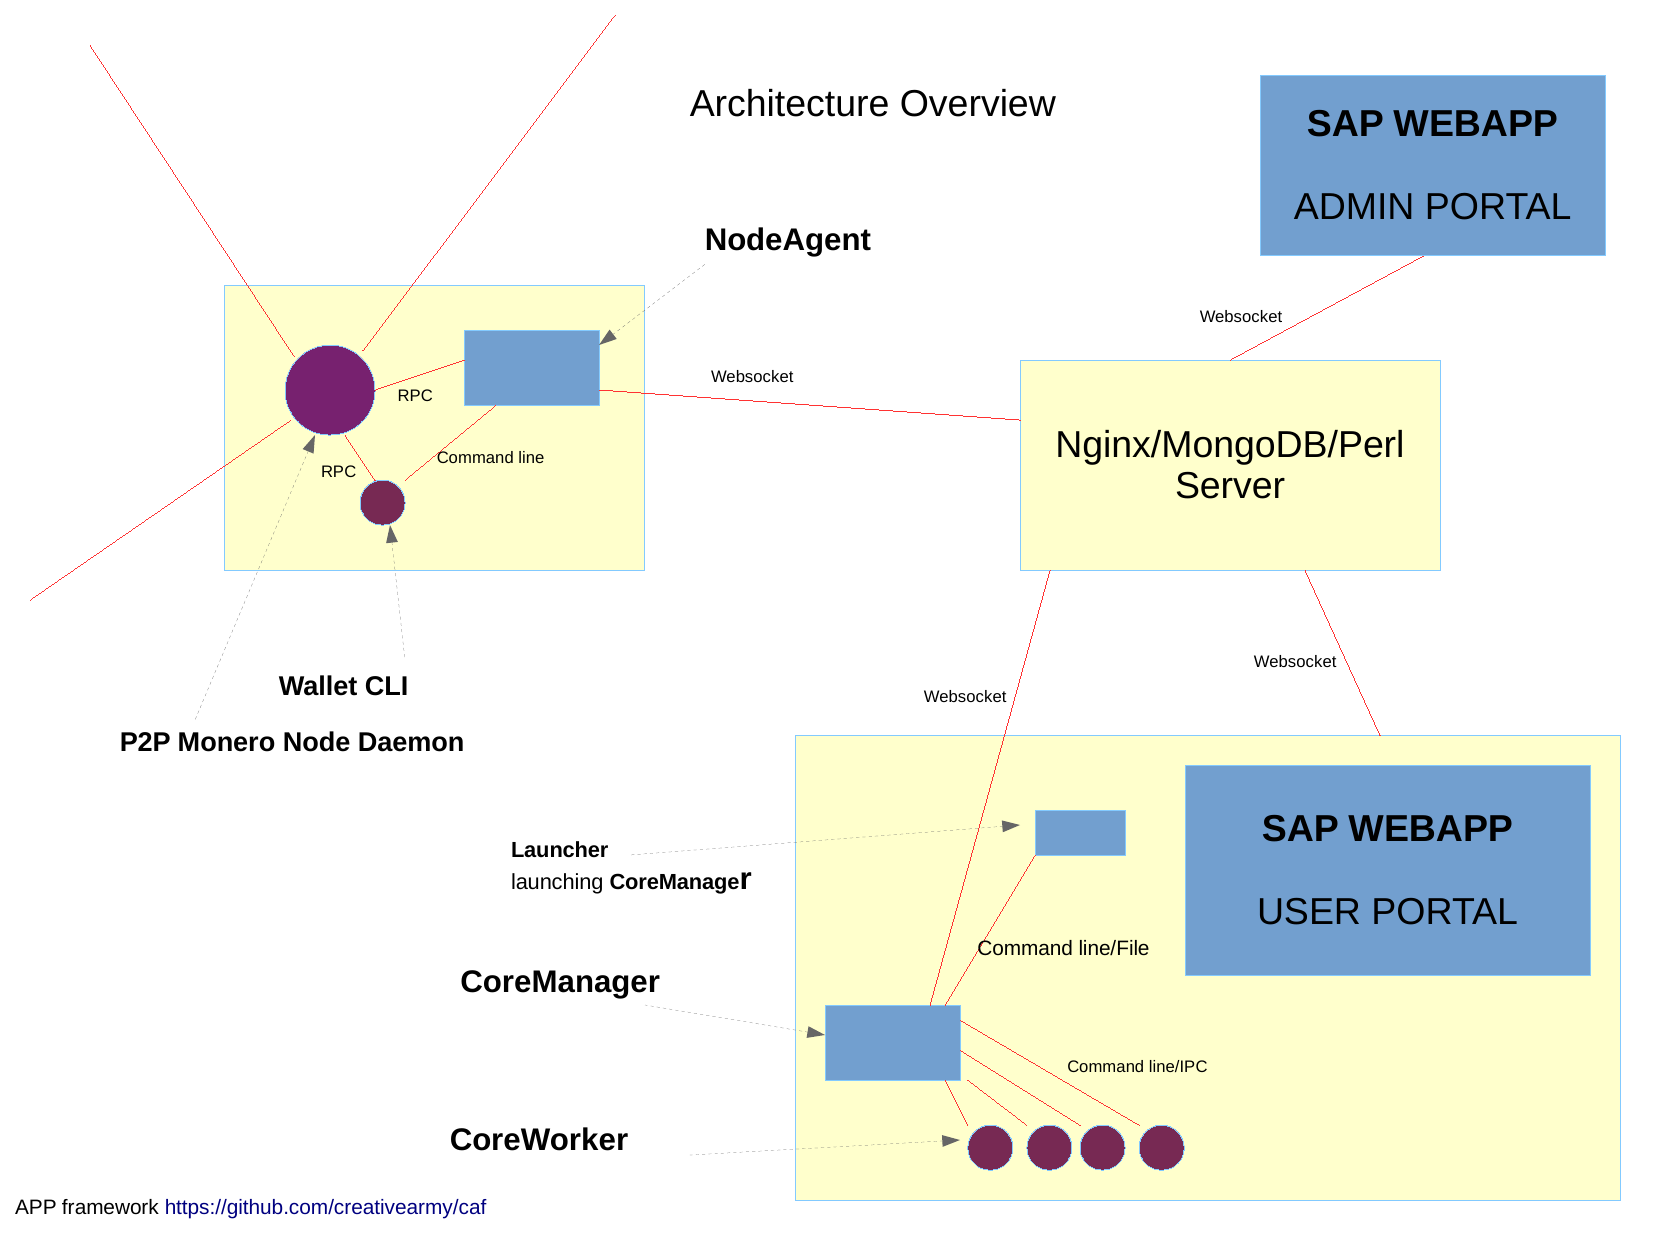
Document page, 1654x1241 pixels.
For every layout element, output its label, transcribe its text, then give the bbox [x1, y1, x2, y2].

text_box Launcher launching CoreManager [496, 829, 774, 969]
text_box Websocket [696, 360, 868, 400]
text_box Websocket [1185, 300, 1356, 340]
text_box CoreWorker [435, 1080, 694, 1176]
text_box Websocket [909, 680, 1081, 721]
text_box [224, 285, 645, 571]
text_box P2P Monero Node Daemon [105, 720, 480, 806]
text_box [795, 735, 1621, 1201]
text_box SAP WEBAPP ADMIN PORTAL [1260, 75, 1606, 256]
text_box RPC [383, 378, 448, 413]
text_box APP framework https://github.com/creativearmy/caf [0, 1188, 612, 1241]
text_box Command line/File [962, 929, 1165, 976]
text_box RPC [306, 455, 372, 489]
text_box Websocket [1239, 645, 1411, 685]
text_box NodeAgent [690, 180, 887, 265]
text_box Command line/IPC [1052, 1050, 1336, 1096]
text_box SAP WEBAPP USER PORTAL [1185, 765, 1591, 976]
text_box Command line [422, 441, 656, 482]
text_box Wallet CLI [264, 633, 429, 719]
text_box CoreManager [445, 922, 676, 1019]
text_box Architecture Overview [675, 75, 1071, 132]
text_box Nginx/MongoDB/Perl Server [1020, 360, 1441, 571]
